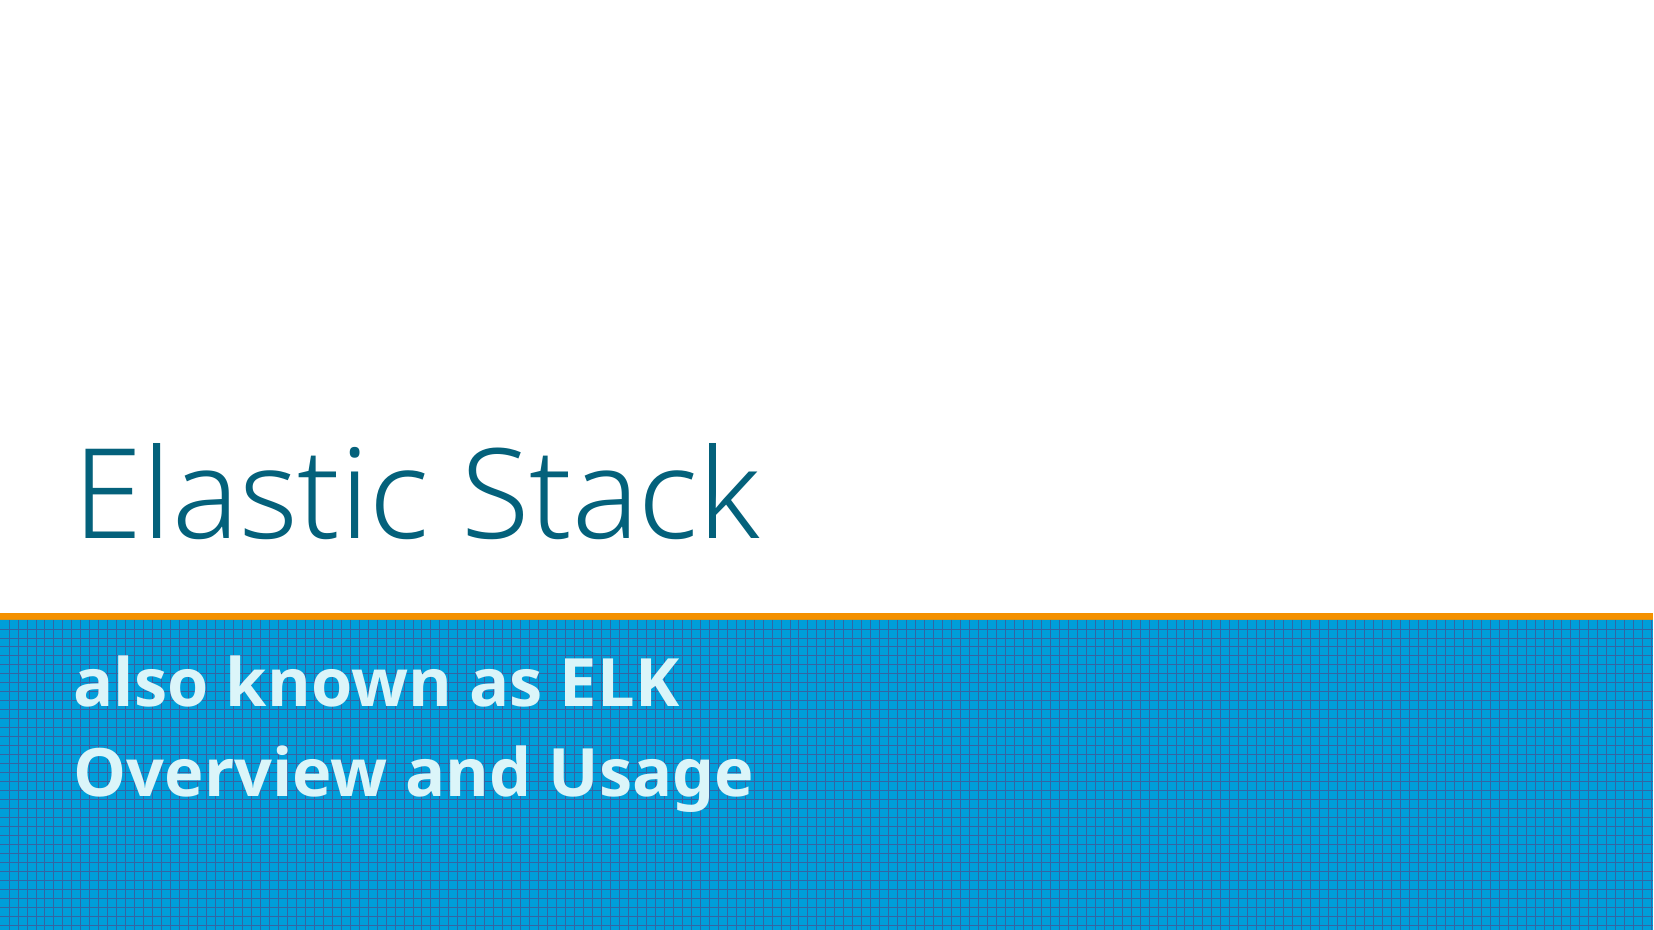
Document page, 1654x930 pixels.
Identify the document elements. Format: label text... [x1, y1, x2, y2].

subtitle also known as ELK Overview and Usage [73, 634, 1550, 827]
title Elastic Stack [73, 44, 1550, 576]
